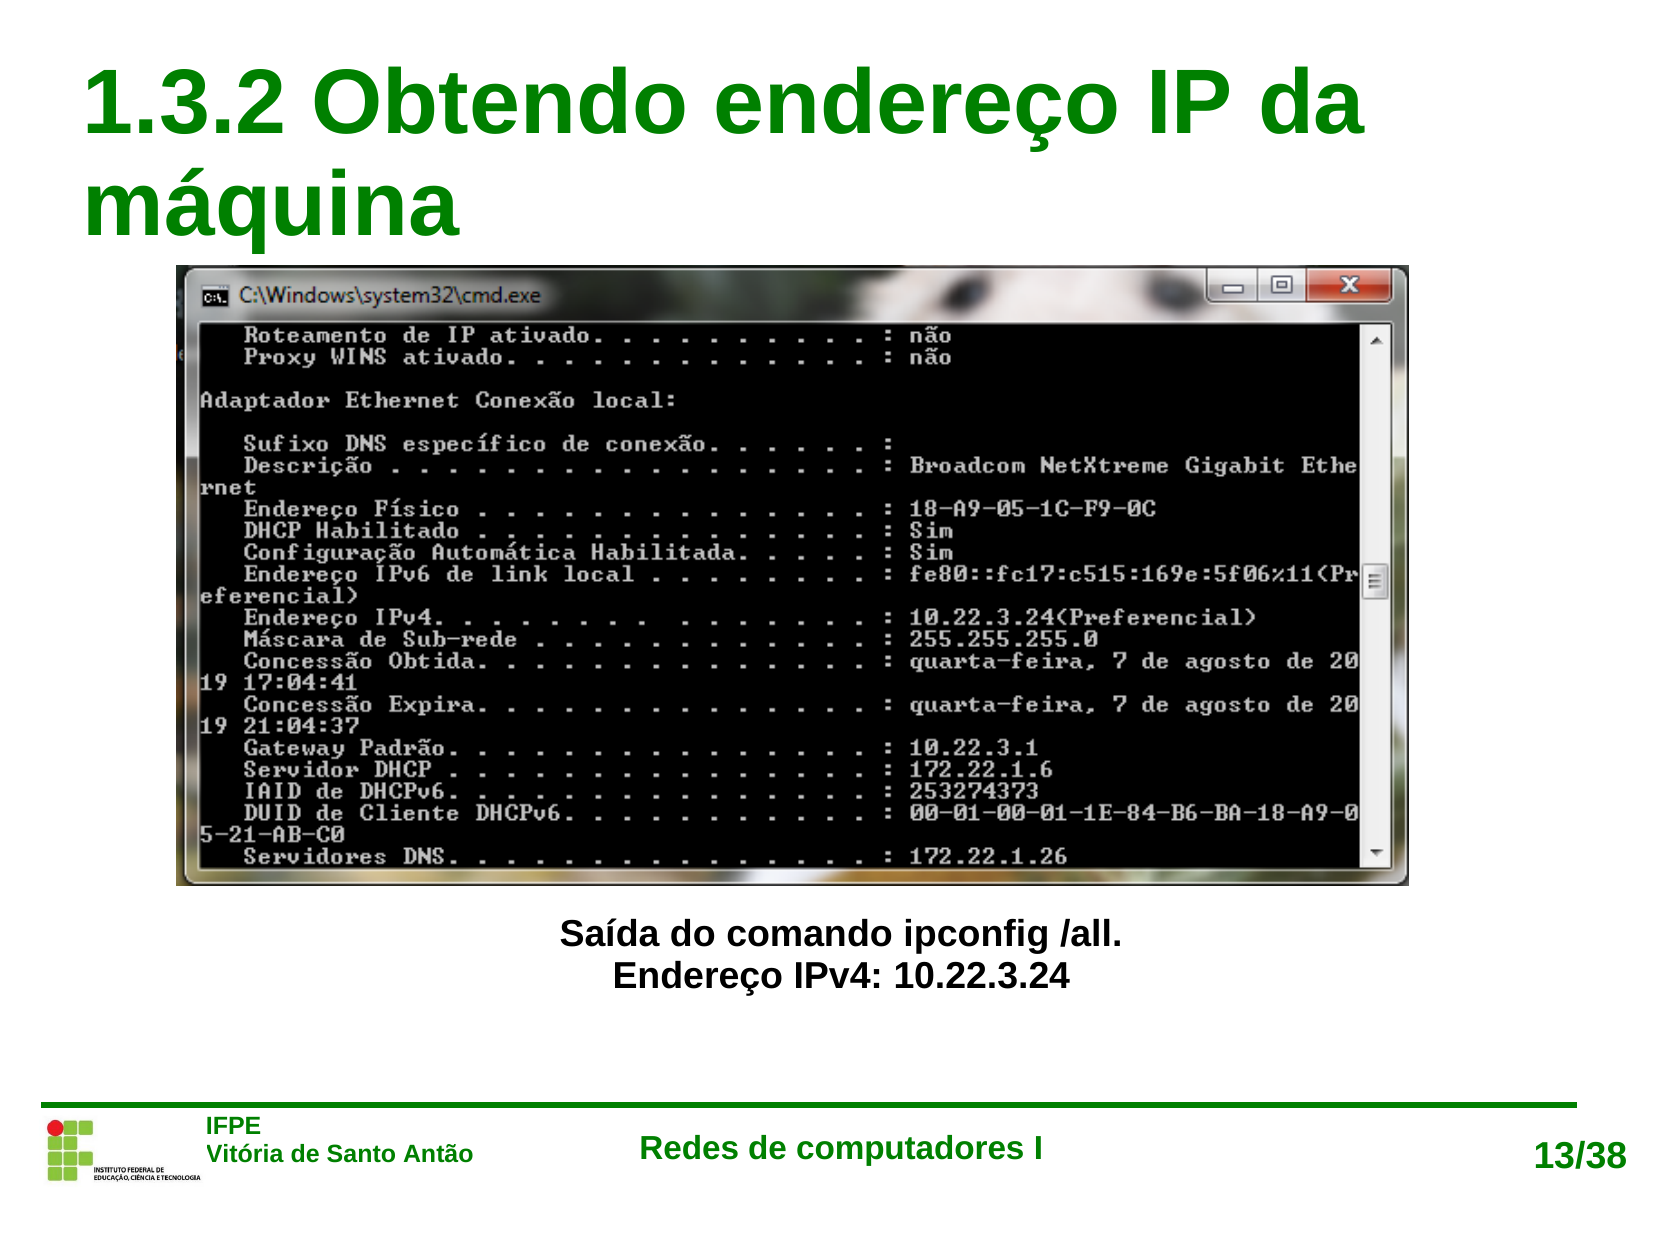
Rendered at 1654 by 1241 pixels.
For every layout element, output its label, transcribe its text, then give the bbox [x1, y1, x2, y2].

text_box Saída do comando ipconfig /all. Endereço IPv4: 10.22.3.24 [501, 905, 1182, 1004]
picture [39, 1111, 207, 1191]
picture [176, 265, 1409, 886]
title 1.3.2 Obtendo endereço IP da máquina [82, 49, 1571, 257]
